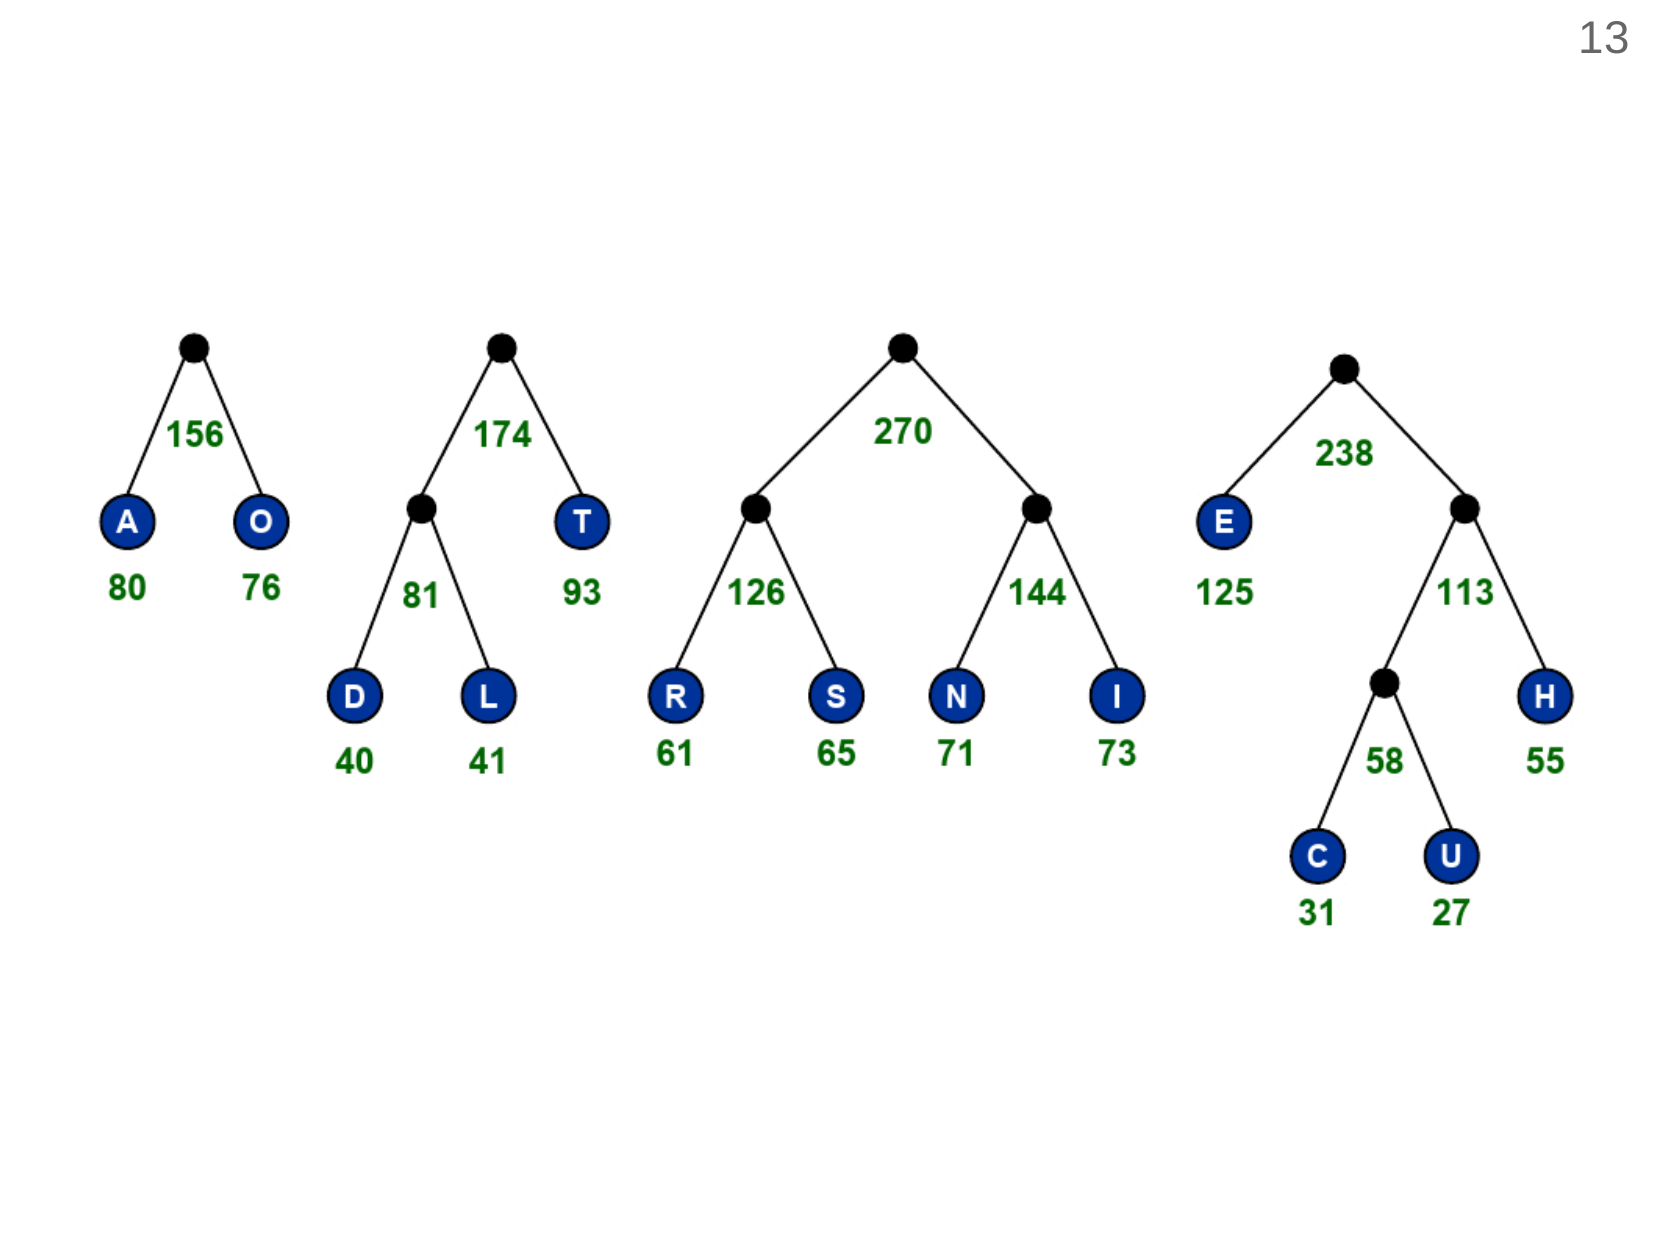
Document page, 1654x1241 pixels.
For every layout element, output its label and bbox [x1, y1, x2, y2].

picture [85, 319, 1579, 938]
